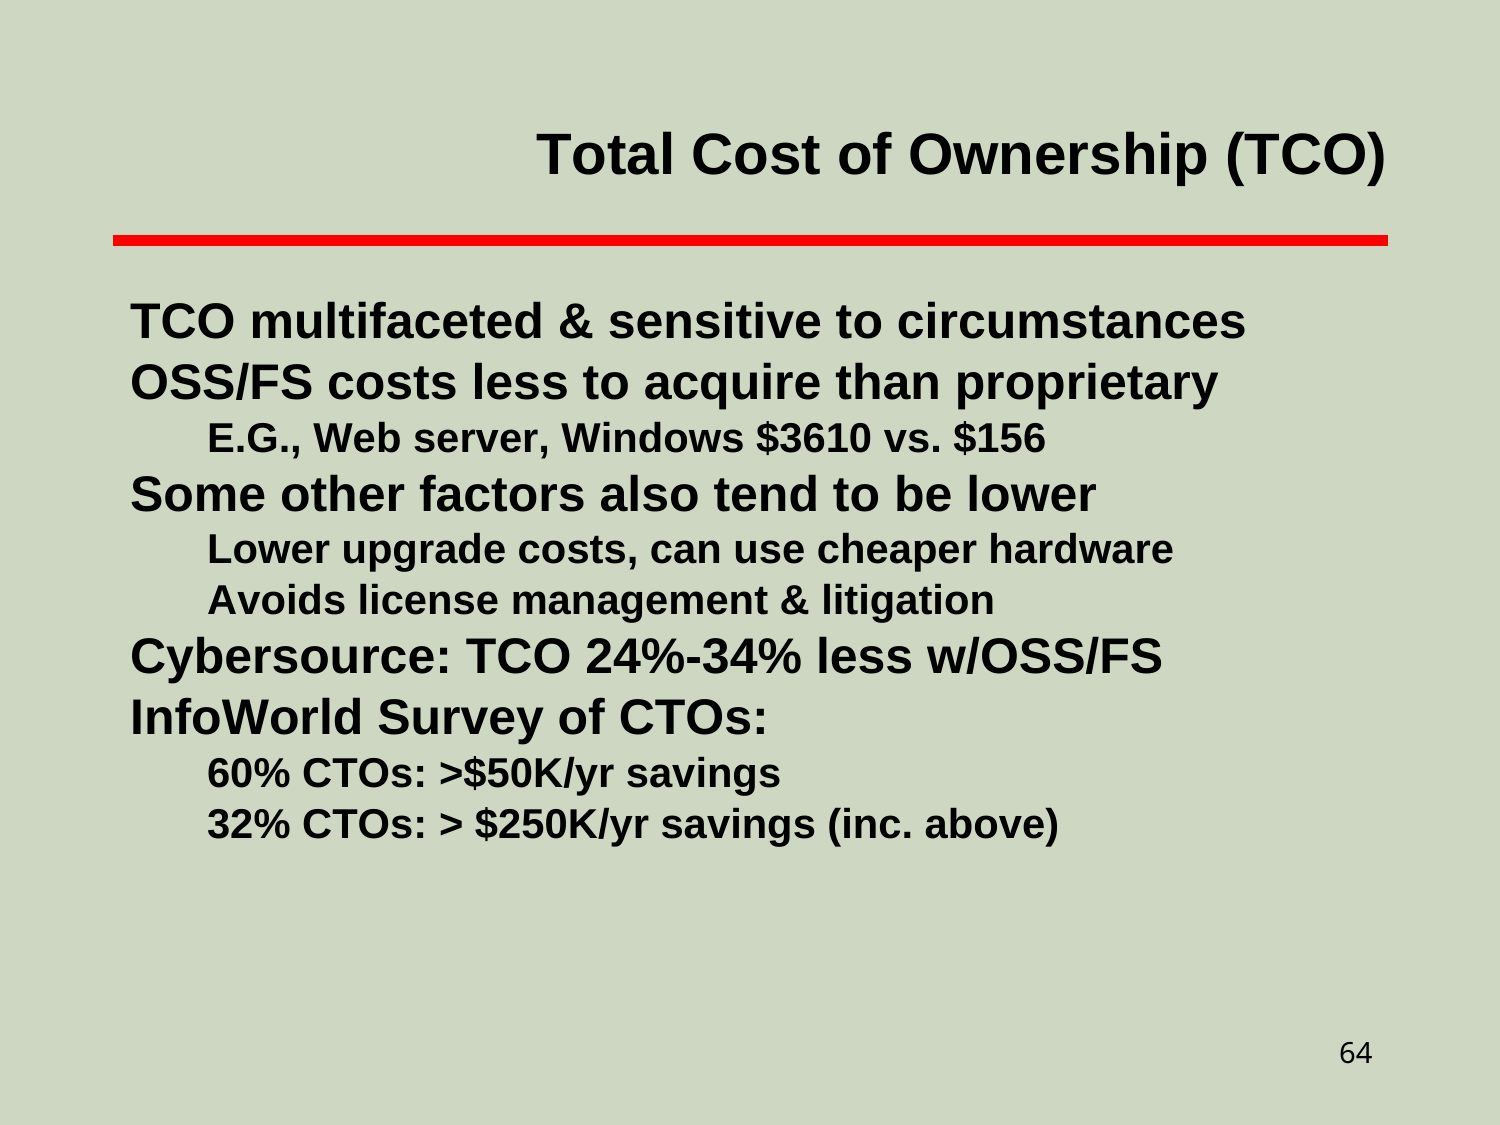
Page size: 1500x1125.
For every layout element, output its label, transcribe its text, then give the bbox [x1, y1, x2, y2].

list TCO multifaceted & sensitive to circumstances OSS/FS costs less to acquire than proprietary E.G., Web server, Windows $3610 vs. $156 Some other factors also tend to be lower Lower upgrade costs, can use cheaper hardware Avoids license management & litigation Cybersource: TCO 24%-34% less w/OSS/FS InfoWorld Survey of CTOs: 60% CTOs: >$50K/yr savings 32% CTOs: > $250K/yr savings (inc. above) [112, 299, 1388, 1001]
title Total Cost of Ownership (TCO) [337, 85, 1388, 224]
